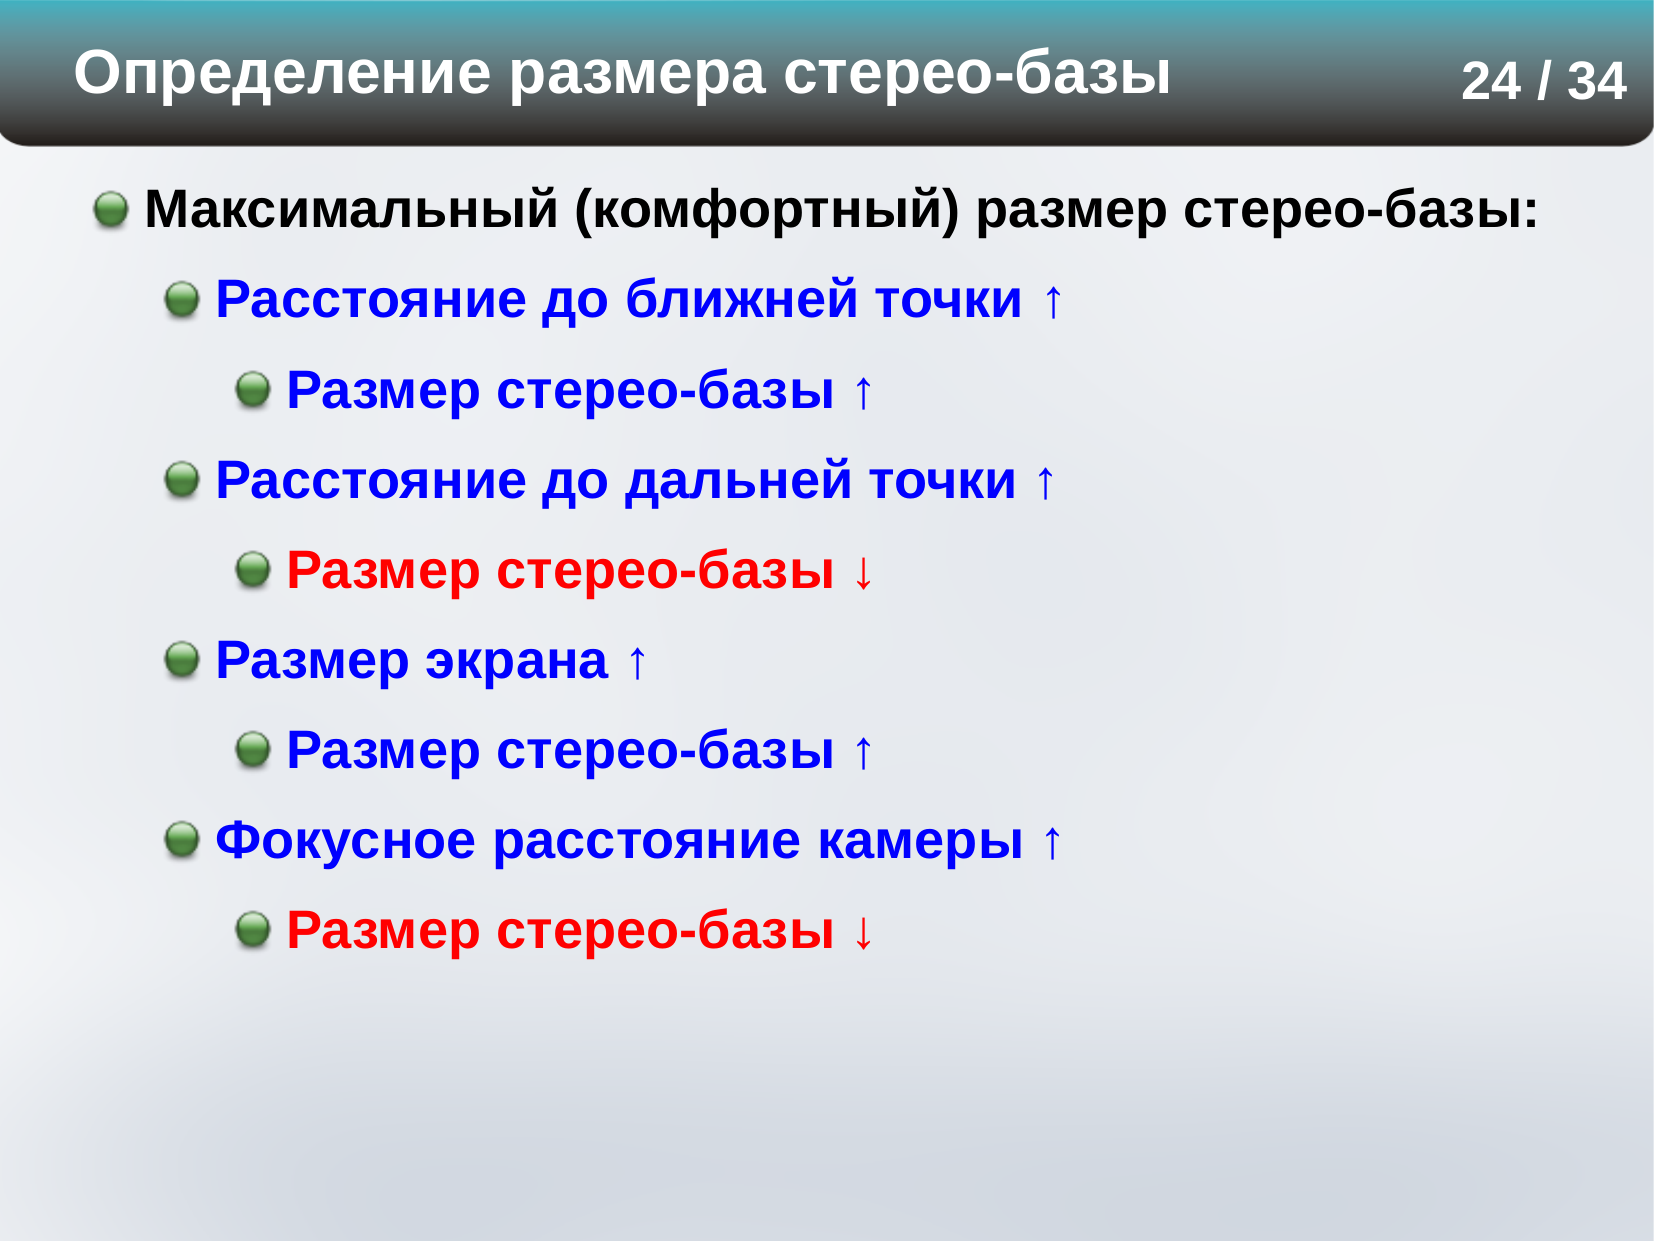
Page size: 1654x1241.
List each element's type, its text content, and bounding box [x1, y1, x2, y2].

text_box <номер> / 34 [1446, 42, 1654, 179]
picture [0, 0, 1654, 1241]
text_box Максимальный (комфортный) размер стерео-базы: Расстояние до ближней точки ↑ Размер стерео-базы ↑ Расстояние до дальней точки ↑ Размер стерео-базы ↓ Размер экрана ↑ Размер стерео-базы ↑ Фокусное расстояние камеры ↑ Размер стерео-базы ↓ [70, 171, 1625, 968]
text_box Определение размера стерео-базы [59, 29, 1359, 115]
